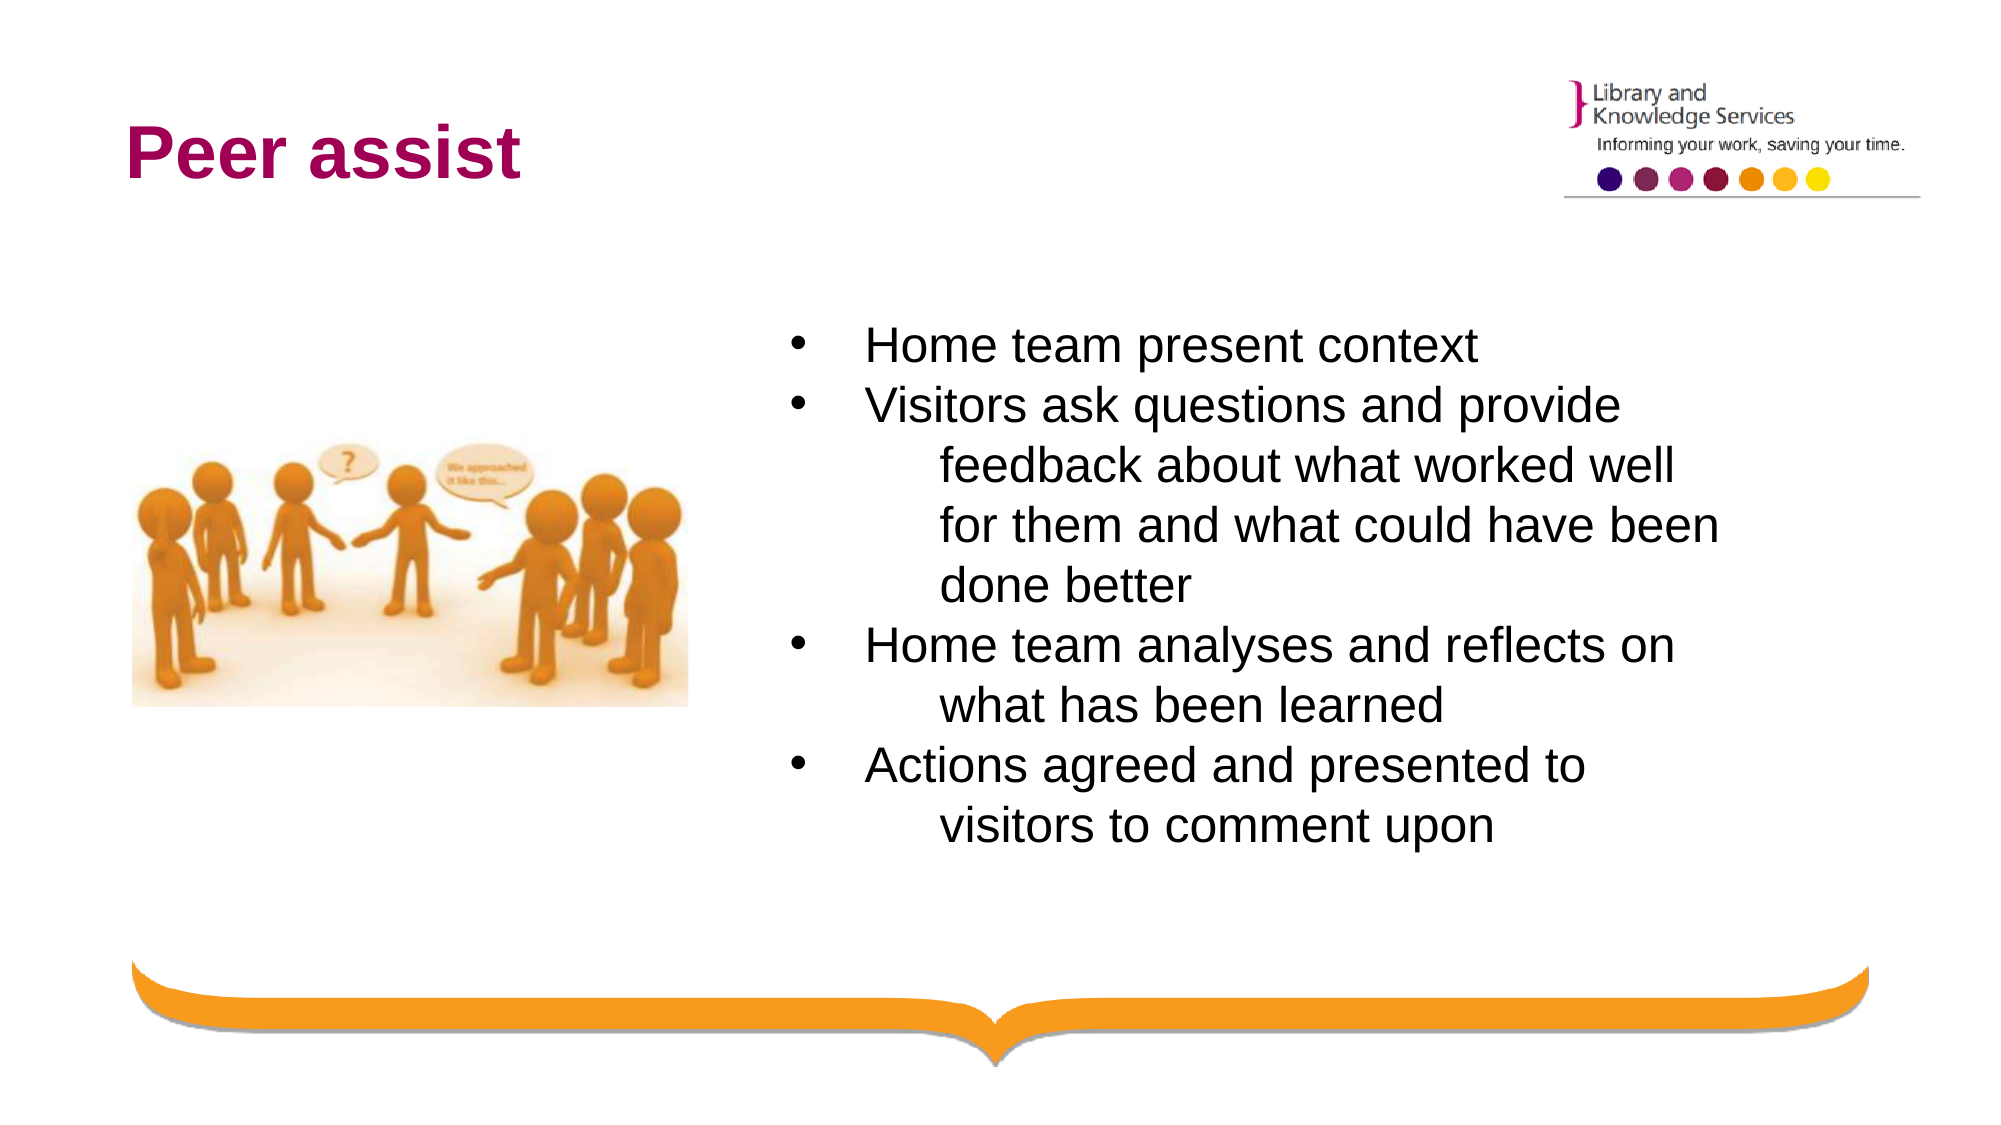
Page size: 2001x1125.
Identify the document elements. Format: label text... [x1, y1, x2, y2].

picture [1564, 76, 1923, 196]
picture [132, 959, 1868, 1063]
picture [132, 361, 690, 707]
title Peer assist [110, 56, 1251, 203]
text_box Home team present context Visitors ask questions and provide feedback about what worked well for them and what could have been done better Home team analyses and reflects on what has been learned Actions agreed and presented to visitors to comment upon [774, 304, 1763, 866]
